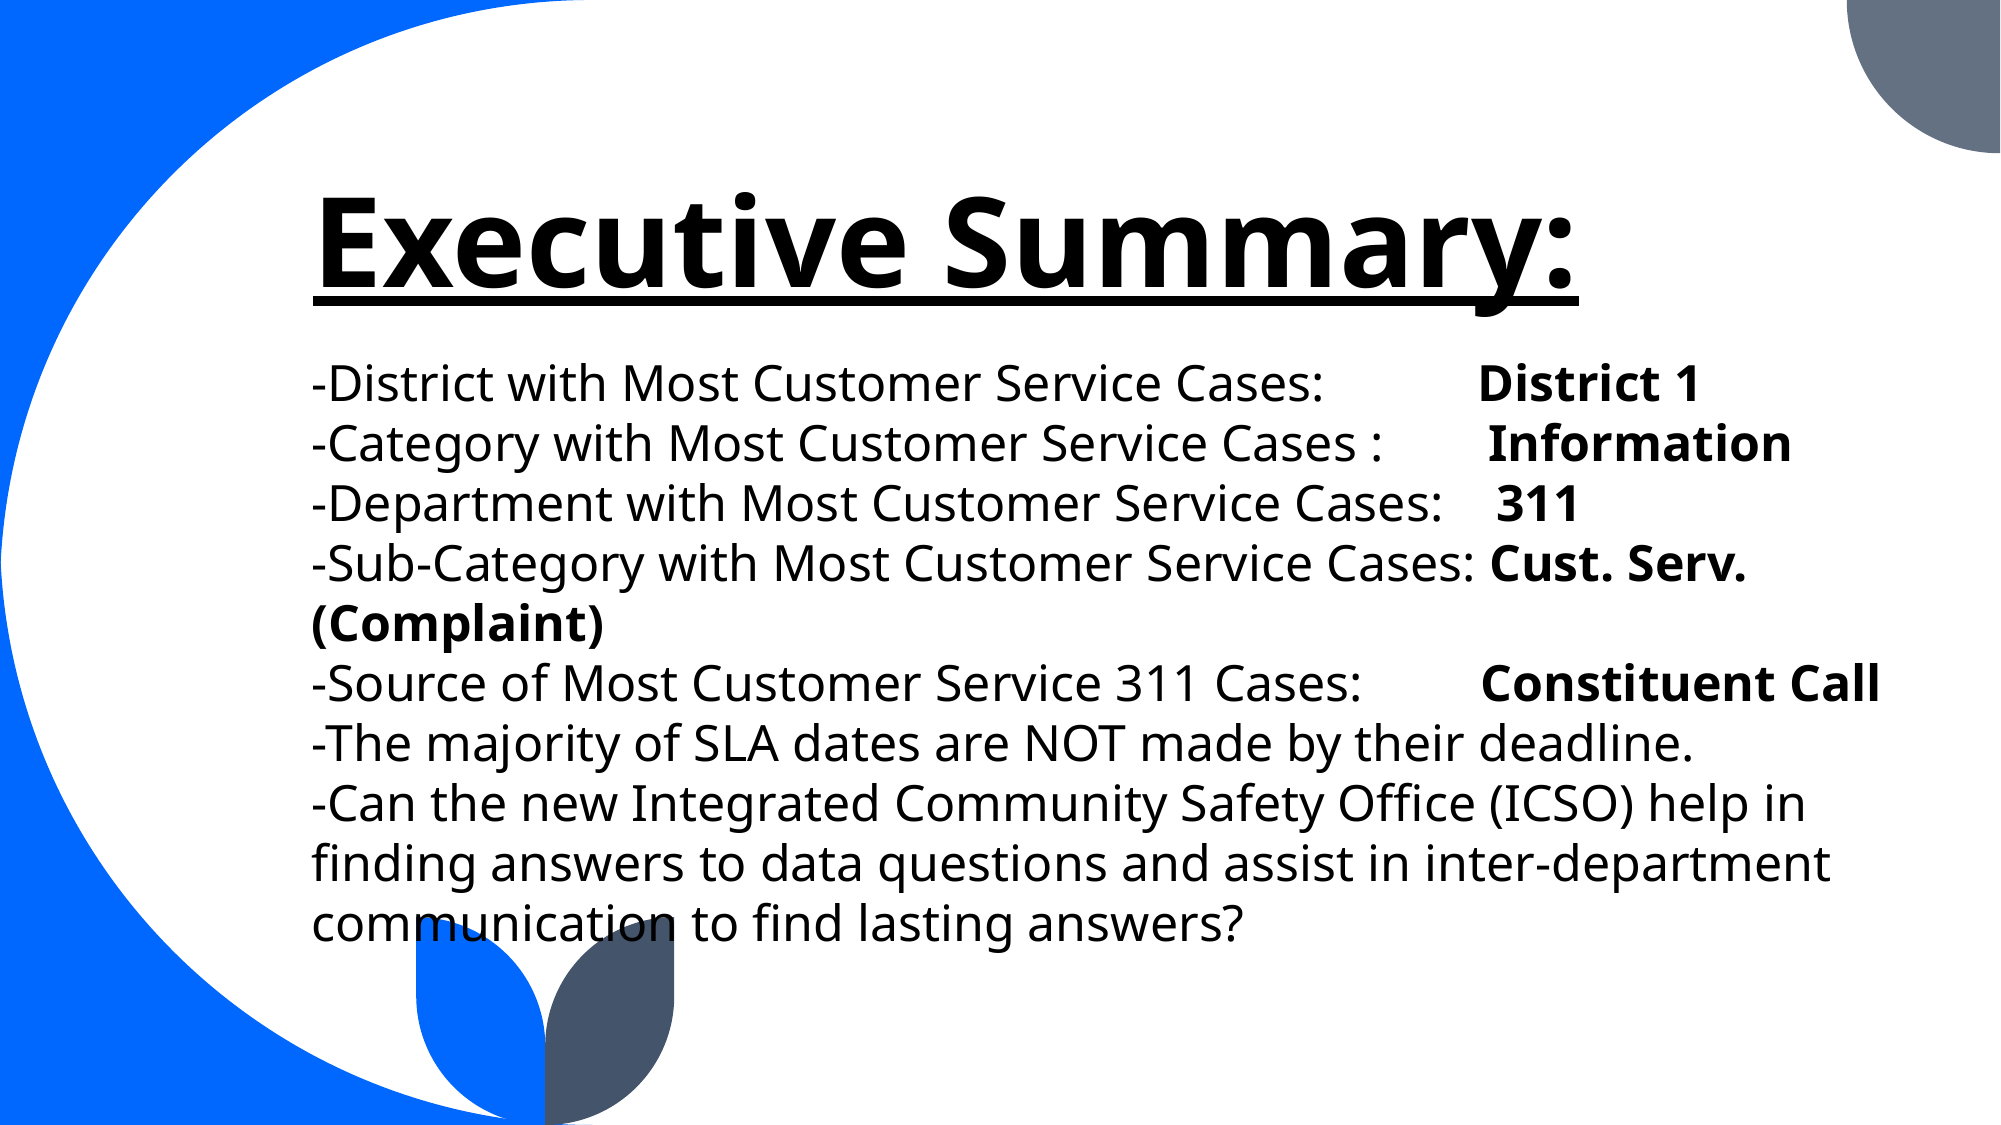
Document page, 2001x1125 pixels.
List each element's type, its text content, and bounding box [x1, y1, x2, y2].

title Executive Summary: [297, 173, 2000, 330]
text_box -District with Most Customer Service Cases: District 1 -Category with Most Customer Service Cases : Information -Department with Most Customer Service Cases: 311 -Sub-Category with Most Customer Service Cases: Cust. Serv.(Complaint) -Source of Most Customer Service 311 Cases: Constituent Call -The majority of SLA dates are NOT made by their deadline. -Can the new Integrated Community Safety Office (ICSO) help in finding answers to data questions and assist in inter-department communication to find lasting answers? [296, 344, 1992, 905]
